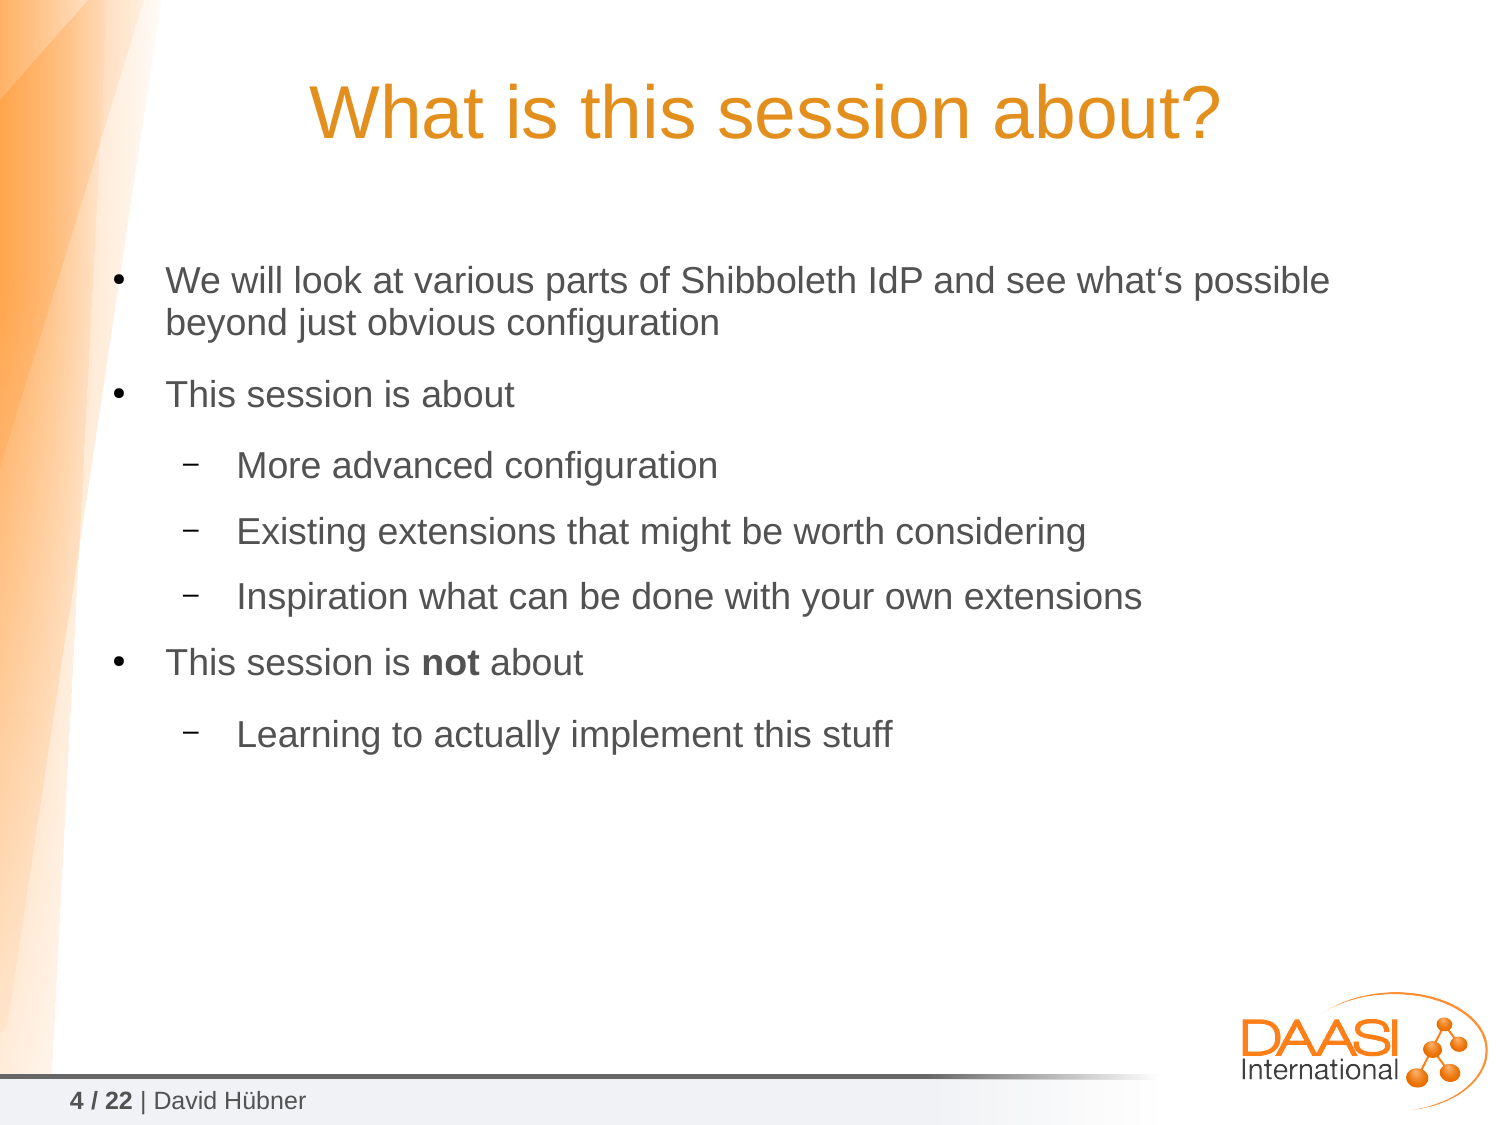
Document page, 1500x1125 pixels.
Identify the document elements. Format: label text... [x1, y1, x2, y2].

picture [1240, 992, 1500, 1111]
list We will look at various parts of Shibboleth IdP and see what‘s possible beyond just obvious configuration This session is about More advanced configuration Existing extensions that might be worth considering Inspiration what can be done with your own extensions This session is not about Learning to actually implement this stuff [94, 259, 1441, 913]
title What is this session about? [91, 48, 1441, 178]
